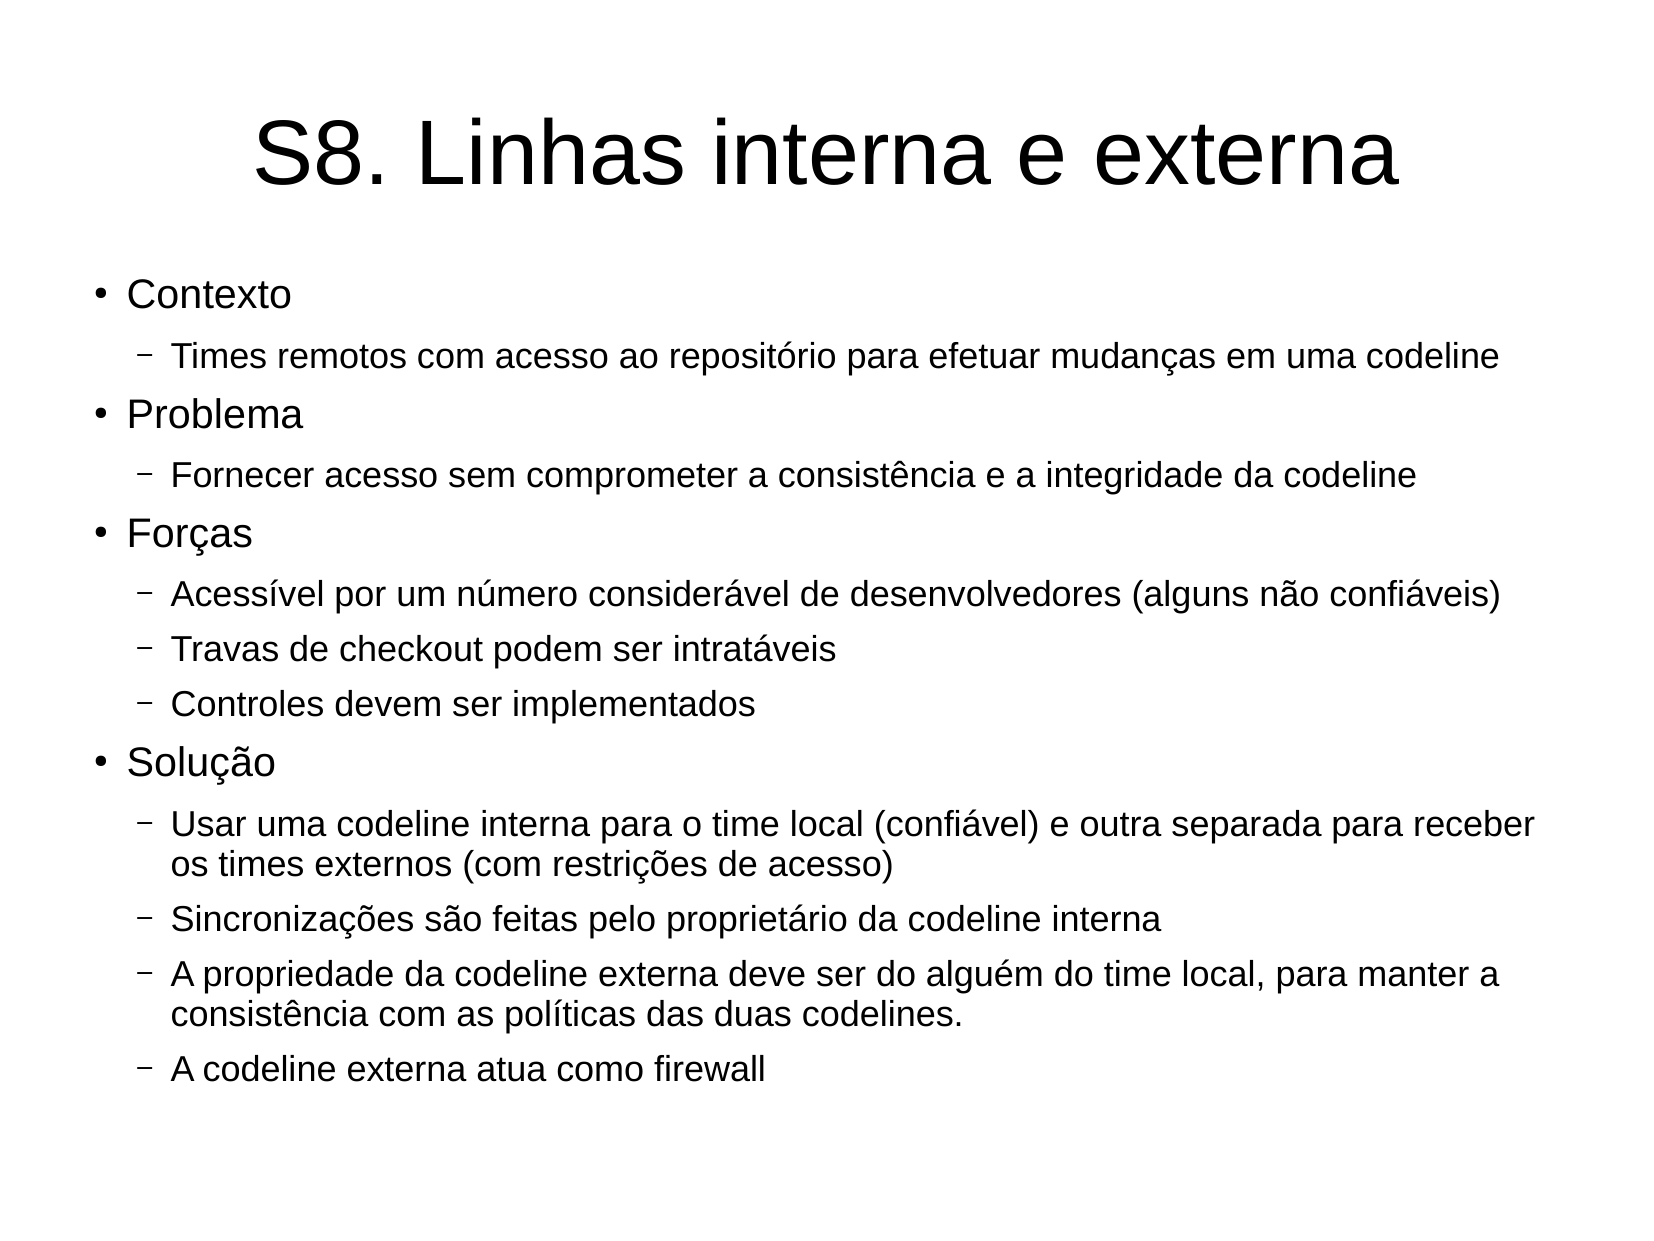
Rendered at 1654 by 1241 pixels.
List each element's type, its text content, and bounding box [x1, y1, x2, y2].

title S8. Linhas interna e externa [82, 49, 1571, 257]
list Contexto Times remotos com acesso ao repositório para efetuar mudanças em uma codeline Problema Fornecer acesso sem comprometer a consistência e a integridade da codeline Forças Acessível por um número considerável de desenvolvedores (alguns não confiáveis) Travas de checkout podem ser intratáveis Controles devem ser implementados Solução Usar uma codeline interna para o time local (confiável) e outra separada para receber os times externos (com restrições de acesso) Sincronizações são feitas pelo proprietário da codeline interna A propriedade da codeline externa deve ser do alguém do time local, para manter a consistência com as políticas das duas codelines. A codeline externa atua como firewall [82, 271, 1571, 1111]
